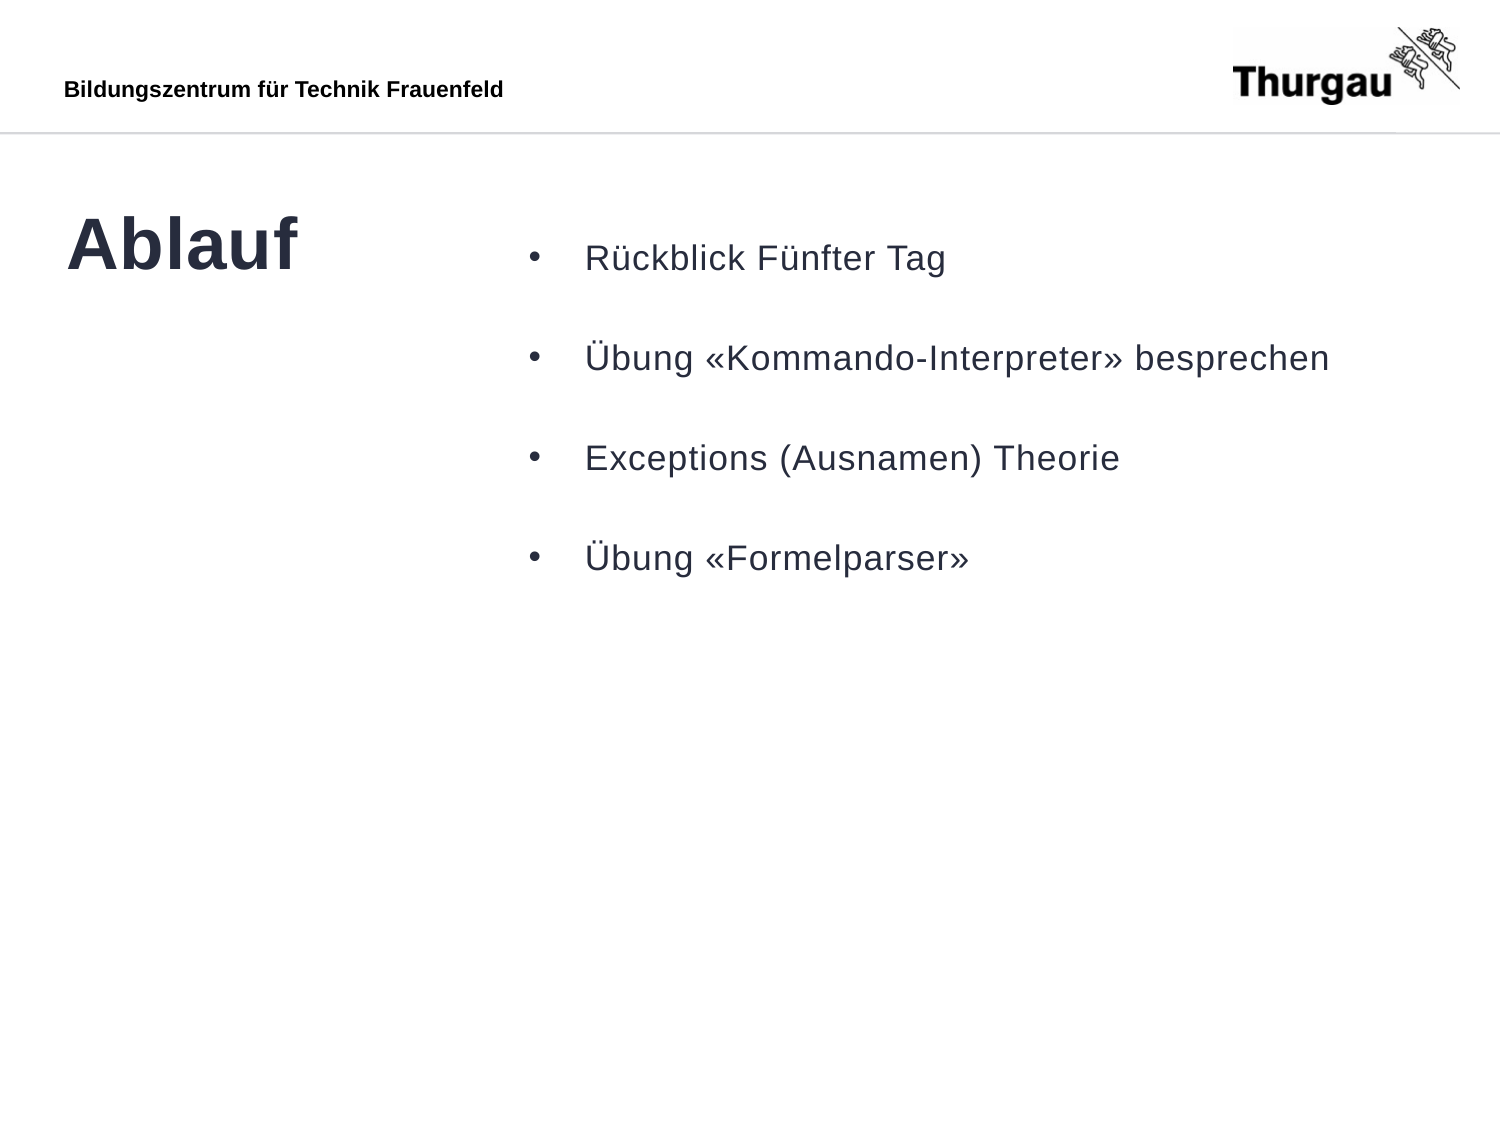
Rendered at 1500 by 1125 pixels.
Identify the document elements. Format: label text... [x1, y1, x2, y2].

text_box Ablauf [51, 208, 422, 587]
text_box Rückblick Fünfter Tag Übung «Kommando-Interpreter» besprechen Exceptions (Ausnamen) Theorie Übung «Formelparser» [513, 219, 1435, 1042]
picture [1233, 27, 1460, 105]
text_box Bildungszentrum für Technik Frauenfeld [48, 65, 667, 115]
